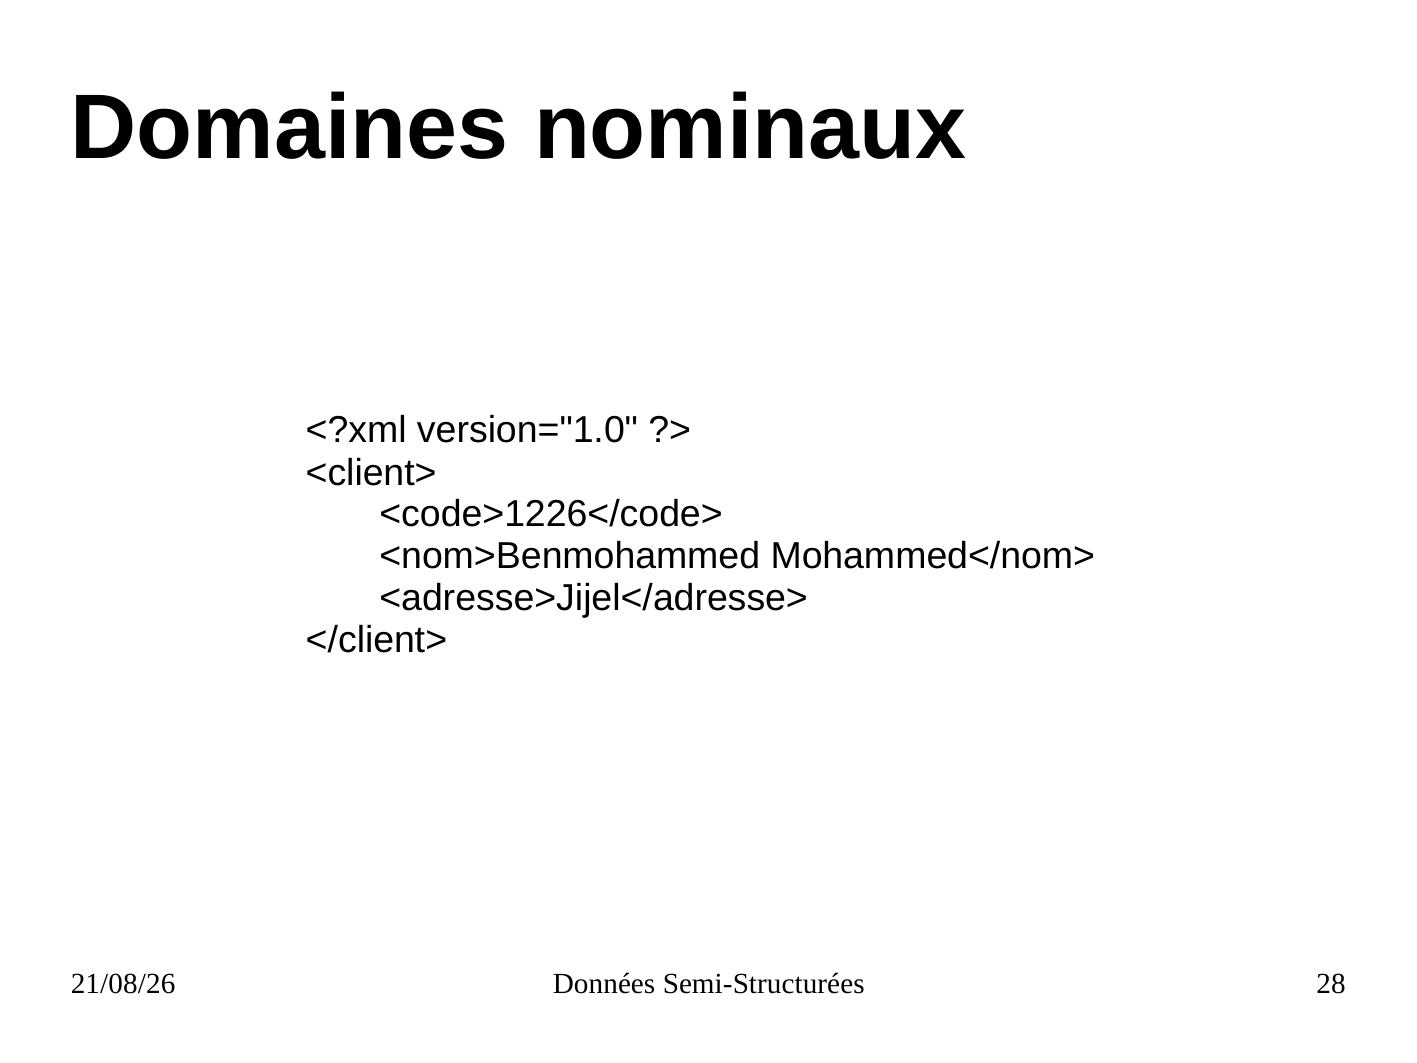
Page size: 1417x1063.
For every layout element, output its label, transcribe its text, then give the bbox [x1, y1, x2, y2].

text_box <?xml version="1.0" ?> <client> <code>1226</code> <nom>Benmohammed Mohammed</nom> <adresse>Jijel</adresse> </client> [290, 401, 1111, 669]
title Domaines nominaux [70, 42, 1346, 212]
